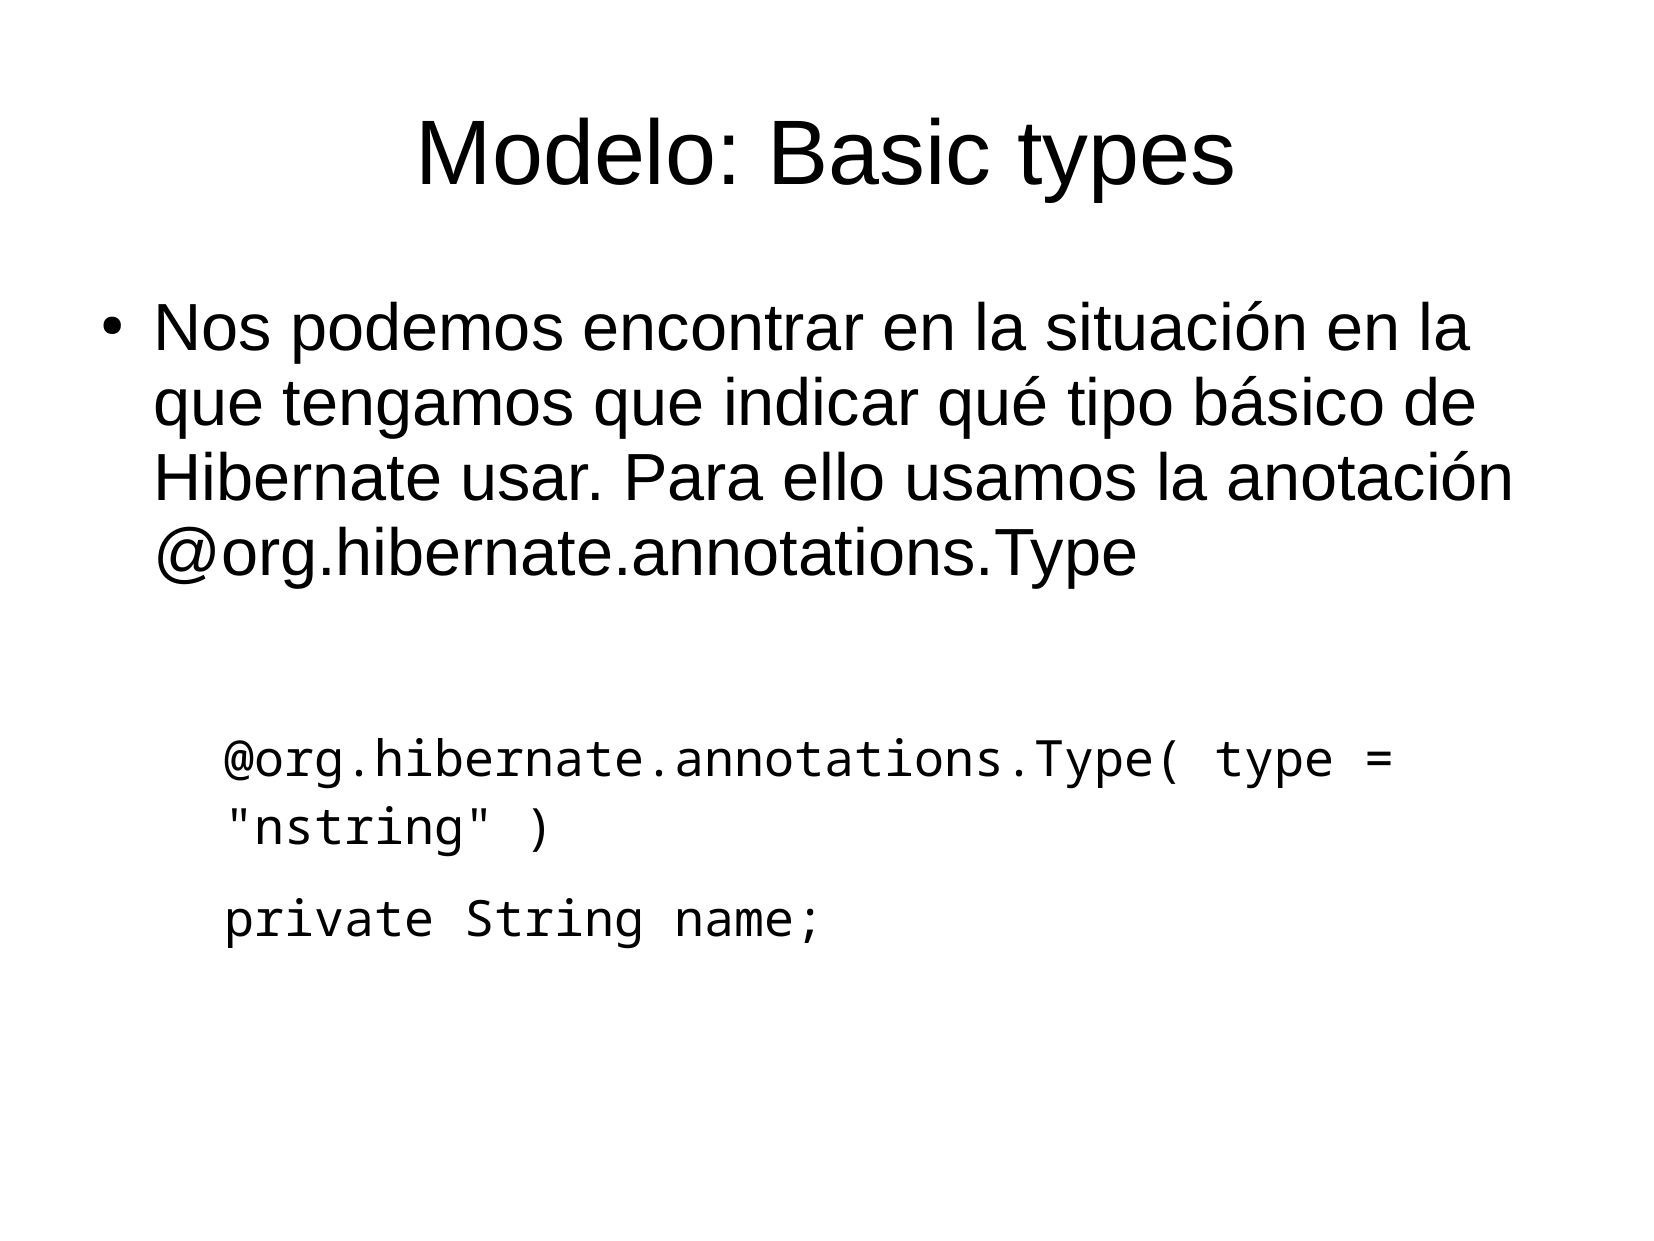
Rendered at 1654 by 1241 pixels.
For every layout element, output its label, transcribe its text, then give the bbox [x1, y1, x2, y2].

list Nos podemos encontrar en la situación en la que tengamos que indicar qué tipo básico de Hibernate usar. Para ello usamos la anotación @org.hibernate.annotations.Type @org.hibernate.annotations.Type( type = "nstring" ) private String name; [82, 290, 1571, 1109]
title Modelo: Basic types [82, 49, 1571, 257]
